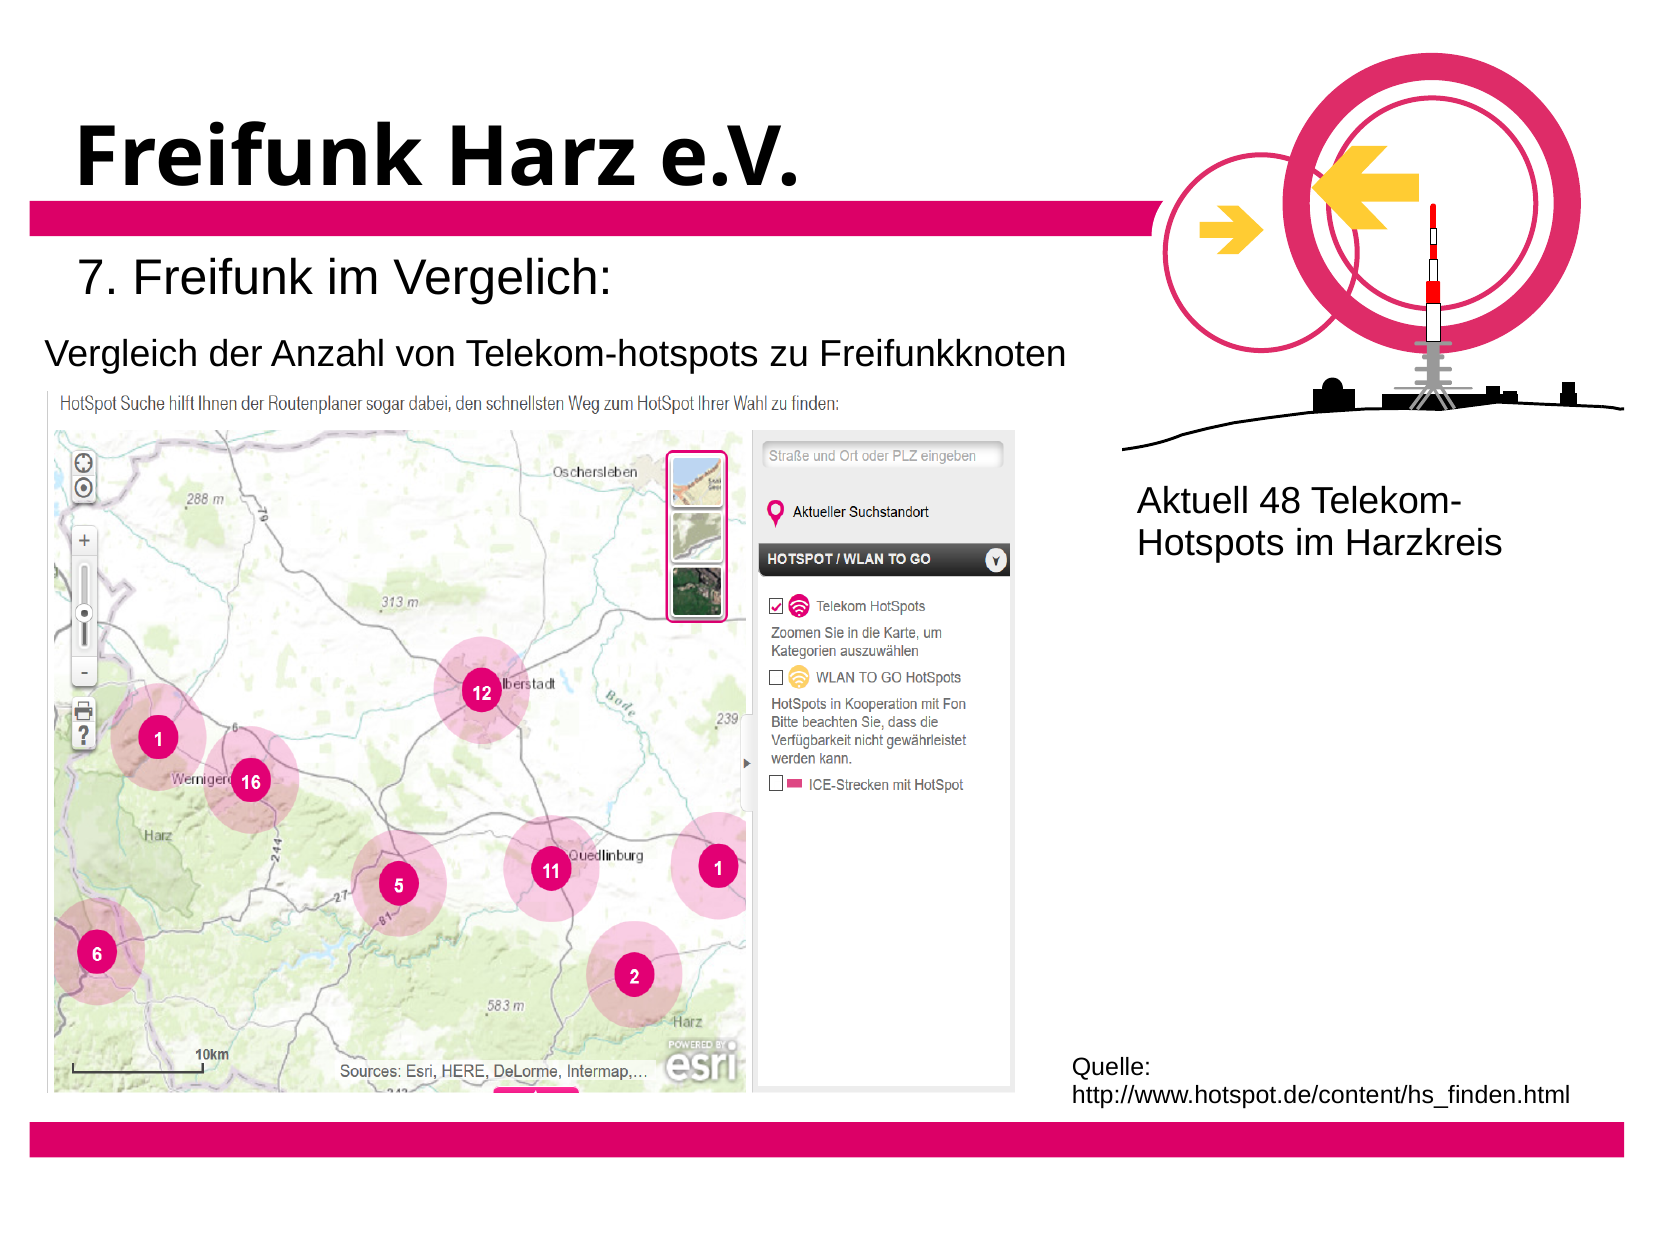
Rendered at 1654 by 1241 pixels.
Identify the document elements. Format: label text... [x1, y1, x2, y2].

text_box Quelle: http://www.hotspot.de/content/hs_finden.html [1057, 1045, 1648, 1117]
text_box Aktuell 48 Telekom-Hotspots im Harzkreis [1122, 472, 1625, 572]
subtitle 7. Freifunk im Vergelich: [76, 218, 697, 324]
picture [47, 391, 1015, 1093]
text_box Vergleich der Anzahl von Telekom-hotspots zu Freifunkknoten [29, 324, 1123, 916]
